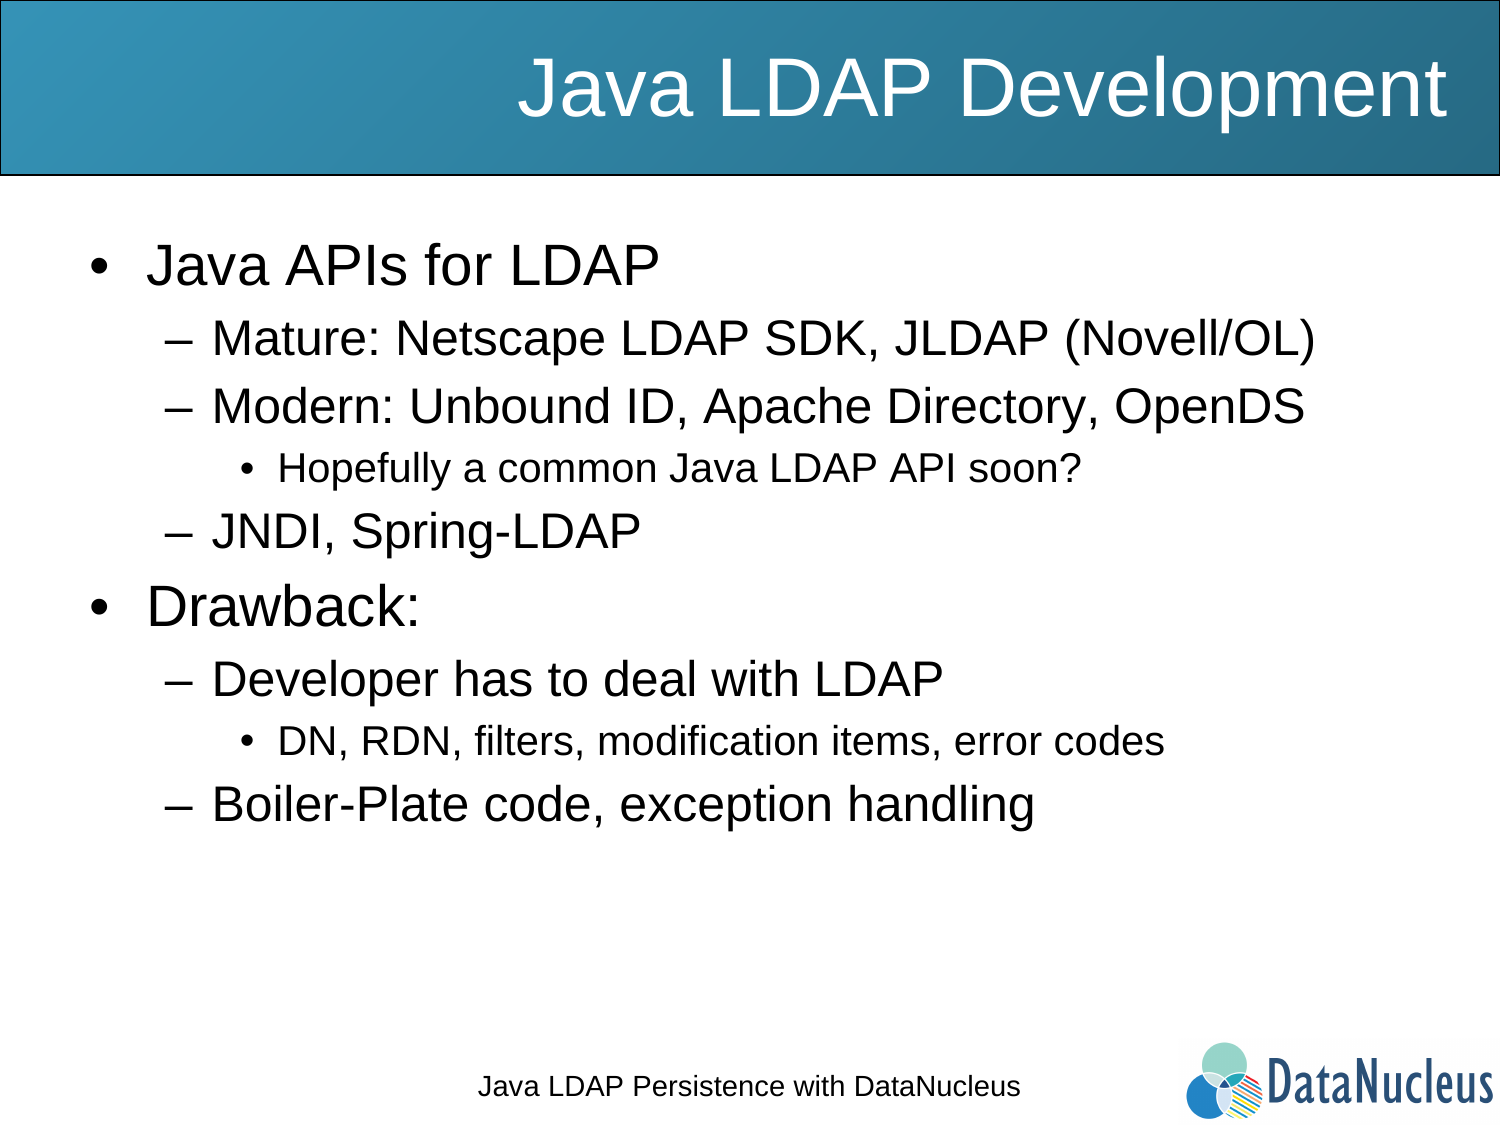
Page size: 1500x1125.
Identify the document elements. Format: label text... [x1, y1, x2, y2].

title Java LDAP Development [237, 12, 1463, 163]
list Java APIs for LDAP Mature: Netscape LDAP SDK, JLDAP (Novell/OL) Modern: Unbound ID, Apache Directory, OpenDS Hopefully a common Java LDAP API soon? JNDI, Spring-LDAP Drawback: Developer has to deal with LDAP DN, RDN, filters, modification items, error codes Boiler-Plate code, exception handling [75, 224, 1426, 1013]
picture [1178, 1038, 1500, 1125]
